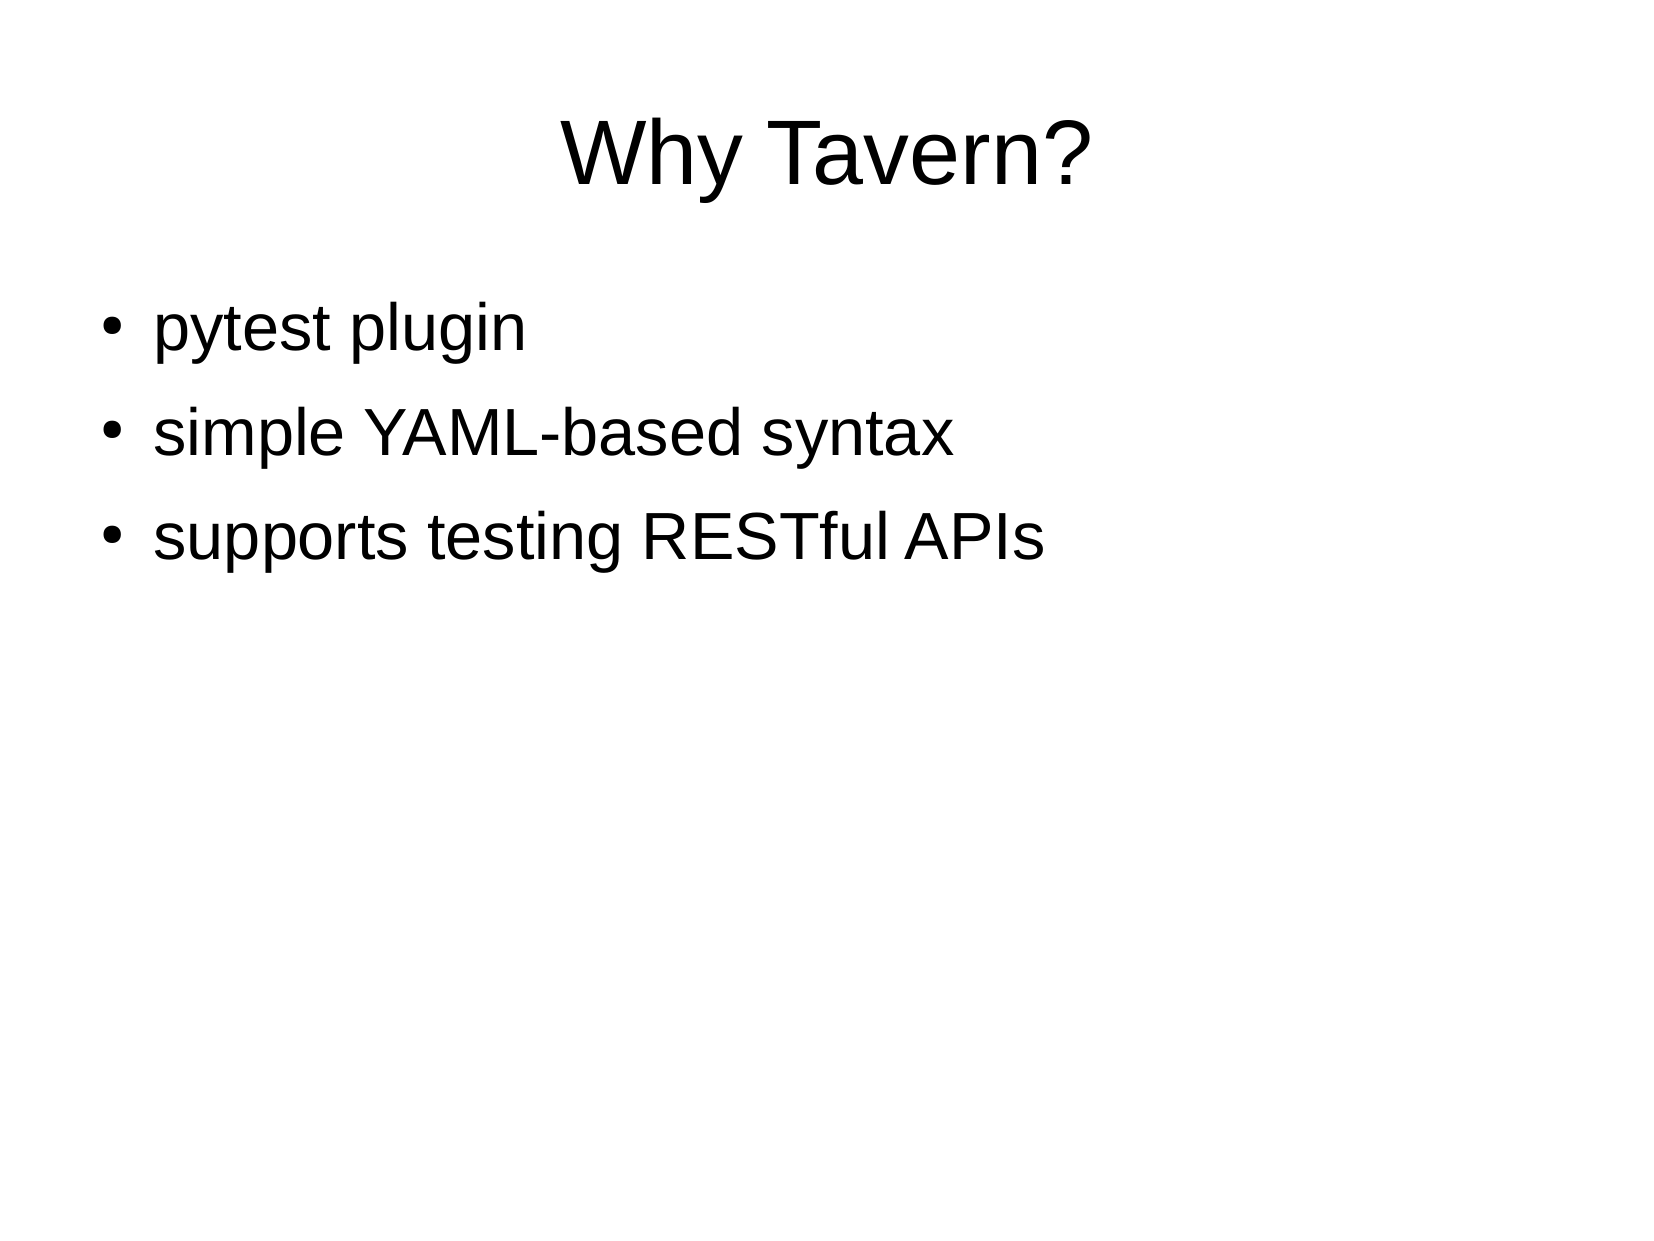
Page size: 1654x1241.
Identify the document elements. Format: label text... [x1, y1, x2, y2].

title Why Tavern? [82, 49, 1571, 257]
list pytest plugin simple YAML-based syntax supports testing RESTful APIs [82, 290, 1571, 1010]
